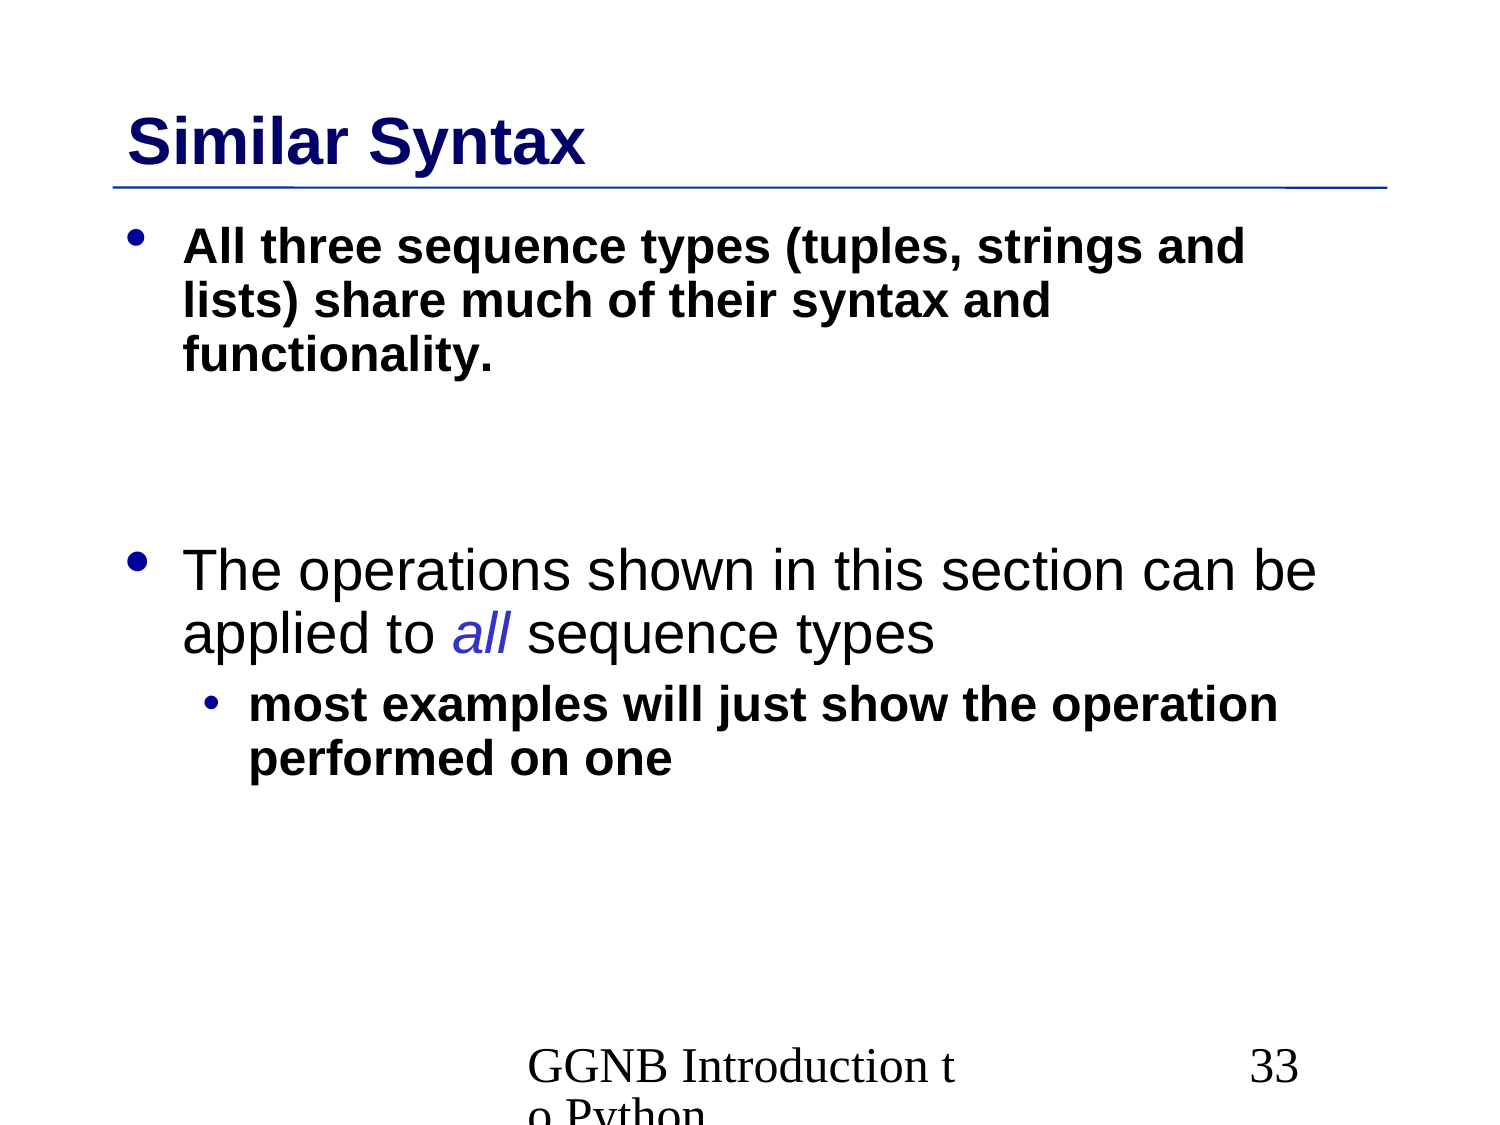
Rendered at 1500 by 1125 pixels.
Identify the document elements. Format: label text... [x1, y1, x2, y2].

title Similar Syntax [112, 89, 1388, 185]
list All three sequence types (tuples, strings and lists) share much of their syntax and functionality. The operations shown in this section can be applied to all sequence types most examples will just show the operation performed on one [112, 212, 1388, 963]
